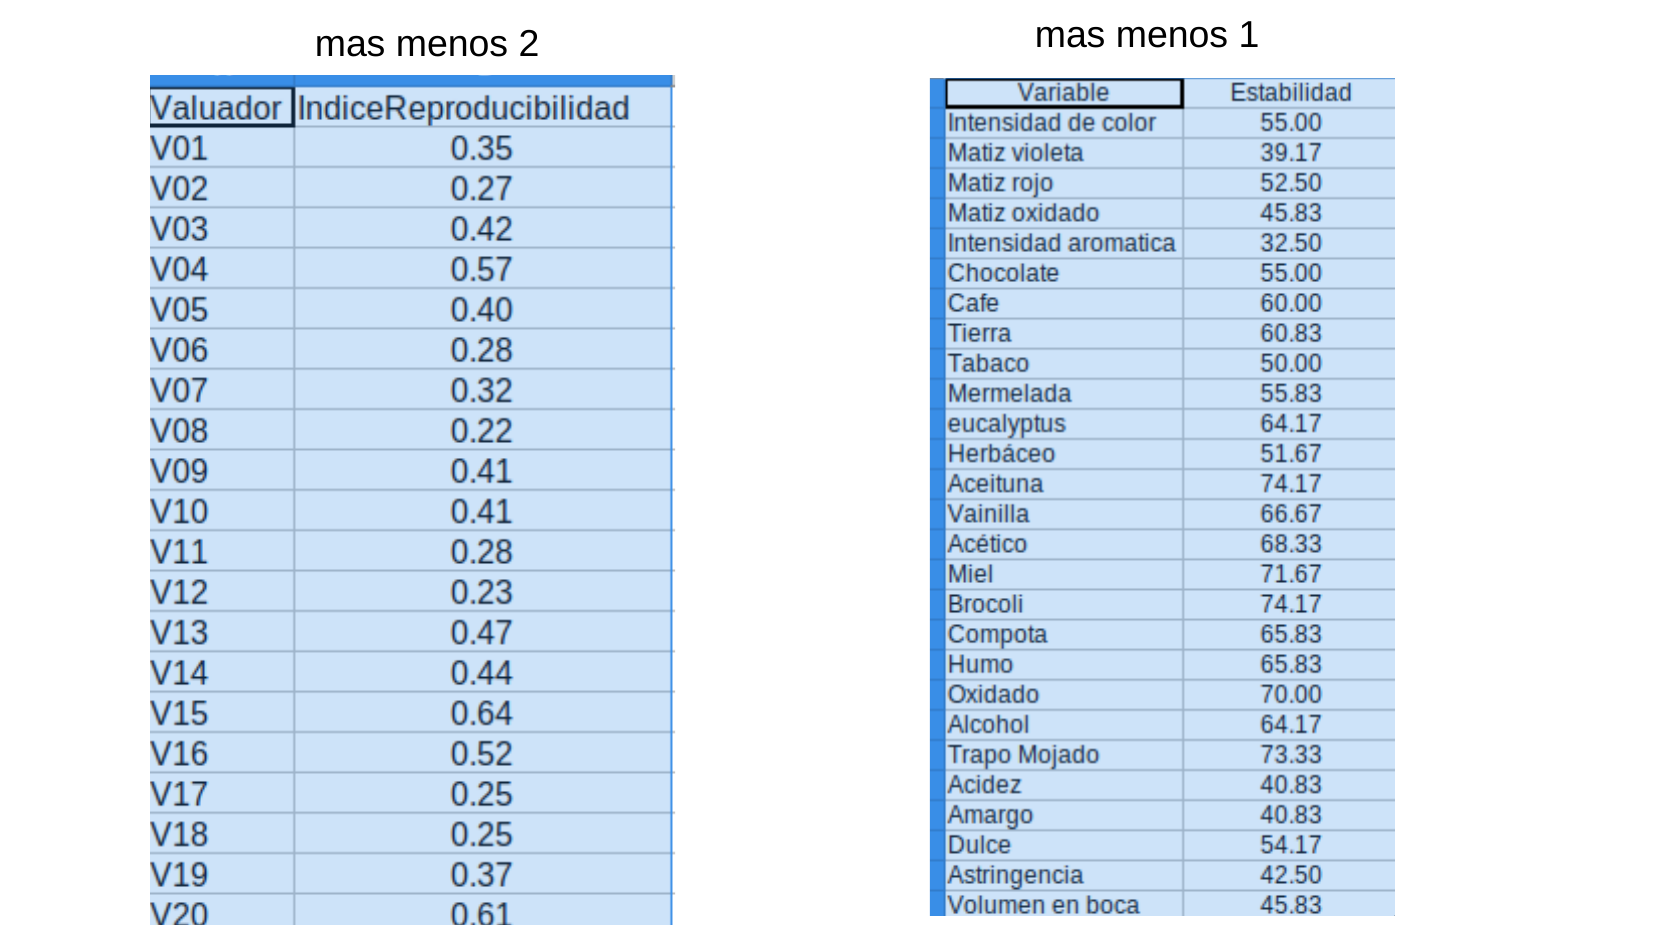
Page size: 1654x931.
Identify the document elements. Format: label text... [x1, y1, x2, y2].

picture [150, 75, 676, 925]
picture [929, 78, 1396, 916]
text_box mas menos 1 [1020, 6, 1306, 106]
text_box mas menos 2 [300, 15, 586, 114]
